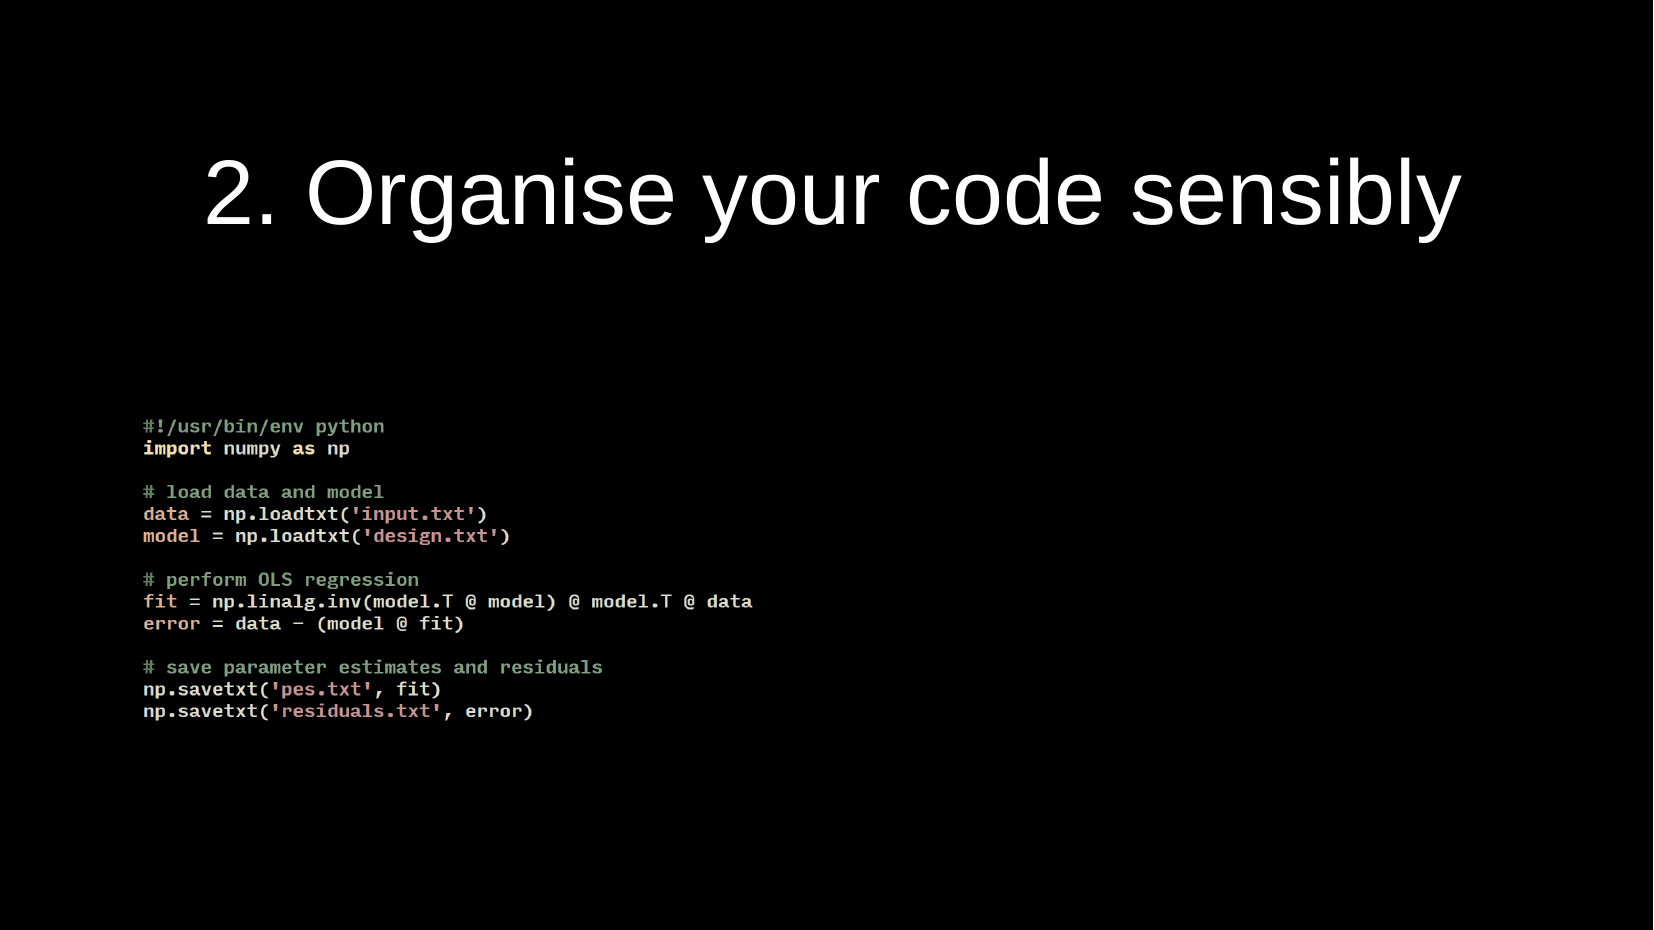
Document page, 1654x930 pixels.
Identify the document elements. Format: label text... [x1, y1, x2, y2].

picture [133, 407, 766, 736]
title 2. Organise your code sensibly [90, 114, 1578, 270]
